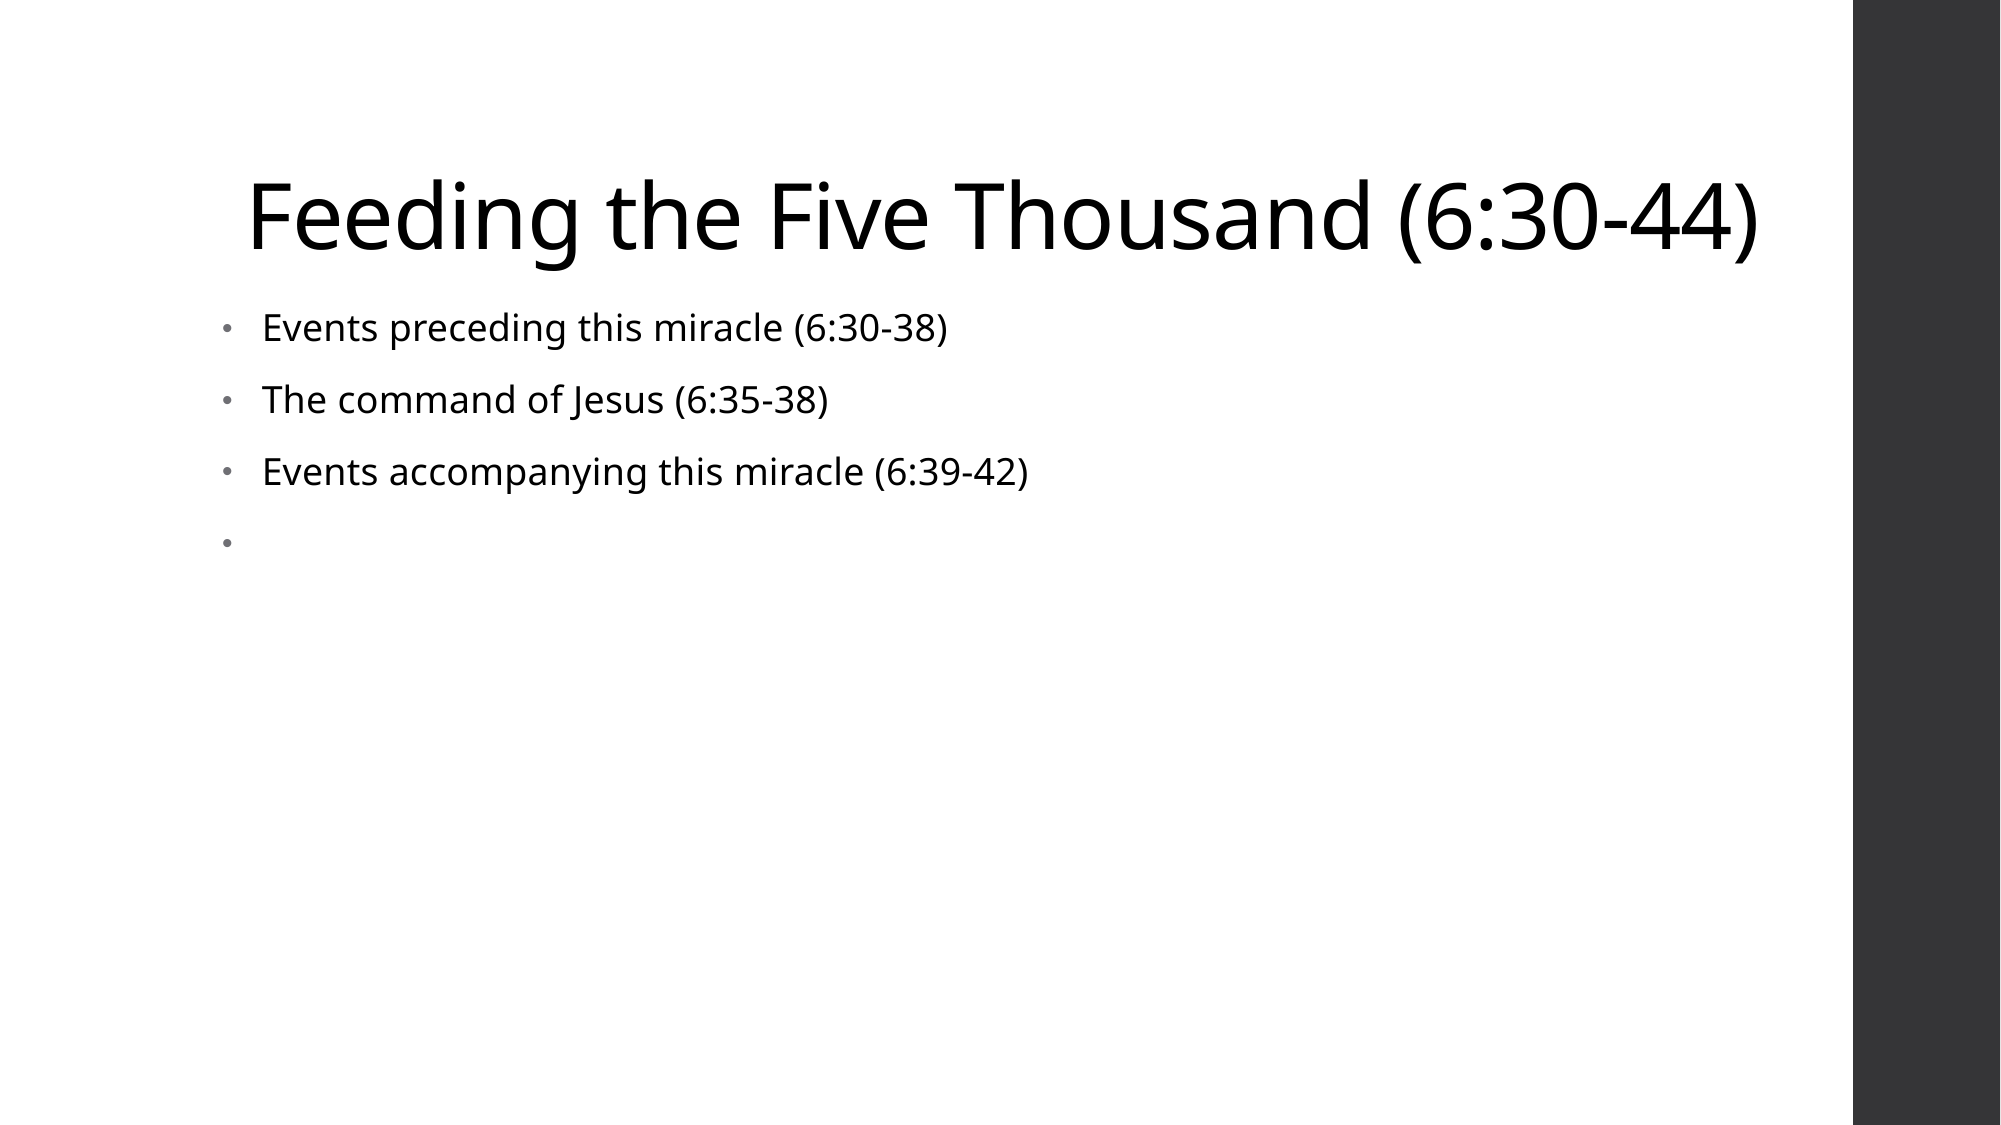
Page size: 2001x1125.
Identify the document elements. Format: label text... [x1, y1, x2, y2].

list Events preceding this miracle (6:30-38) The command of Jesus (6:35-38) Events accompanying this miracle (6:39-42) [206, 299, 1617, 1014]
title Feeding the Five Thousand (6:30-44) [206, 60, 1797, 278]
